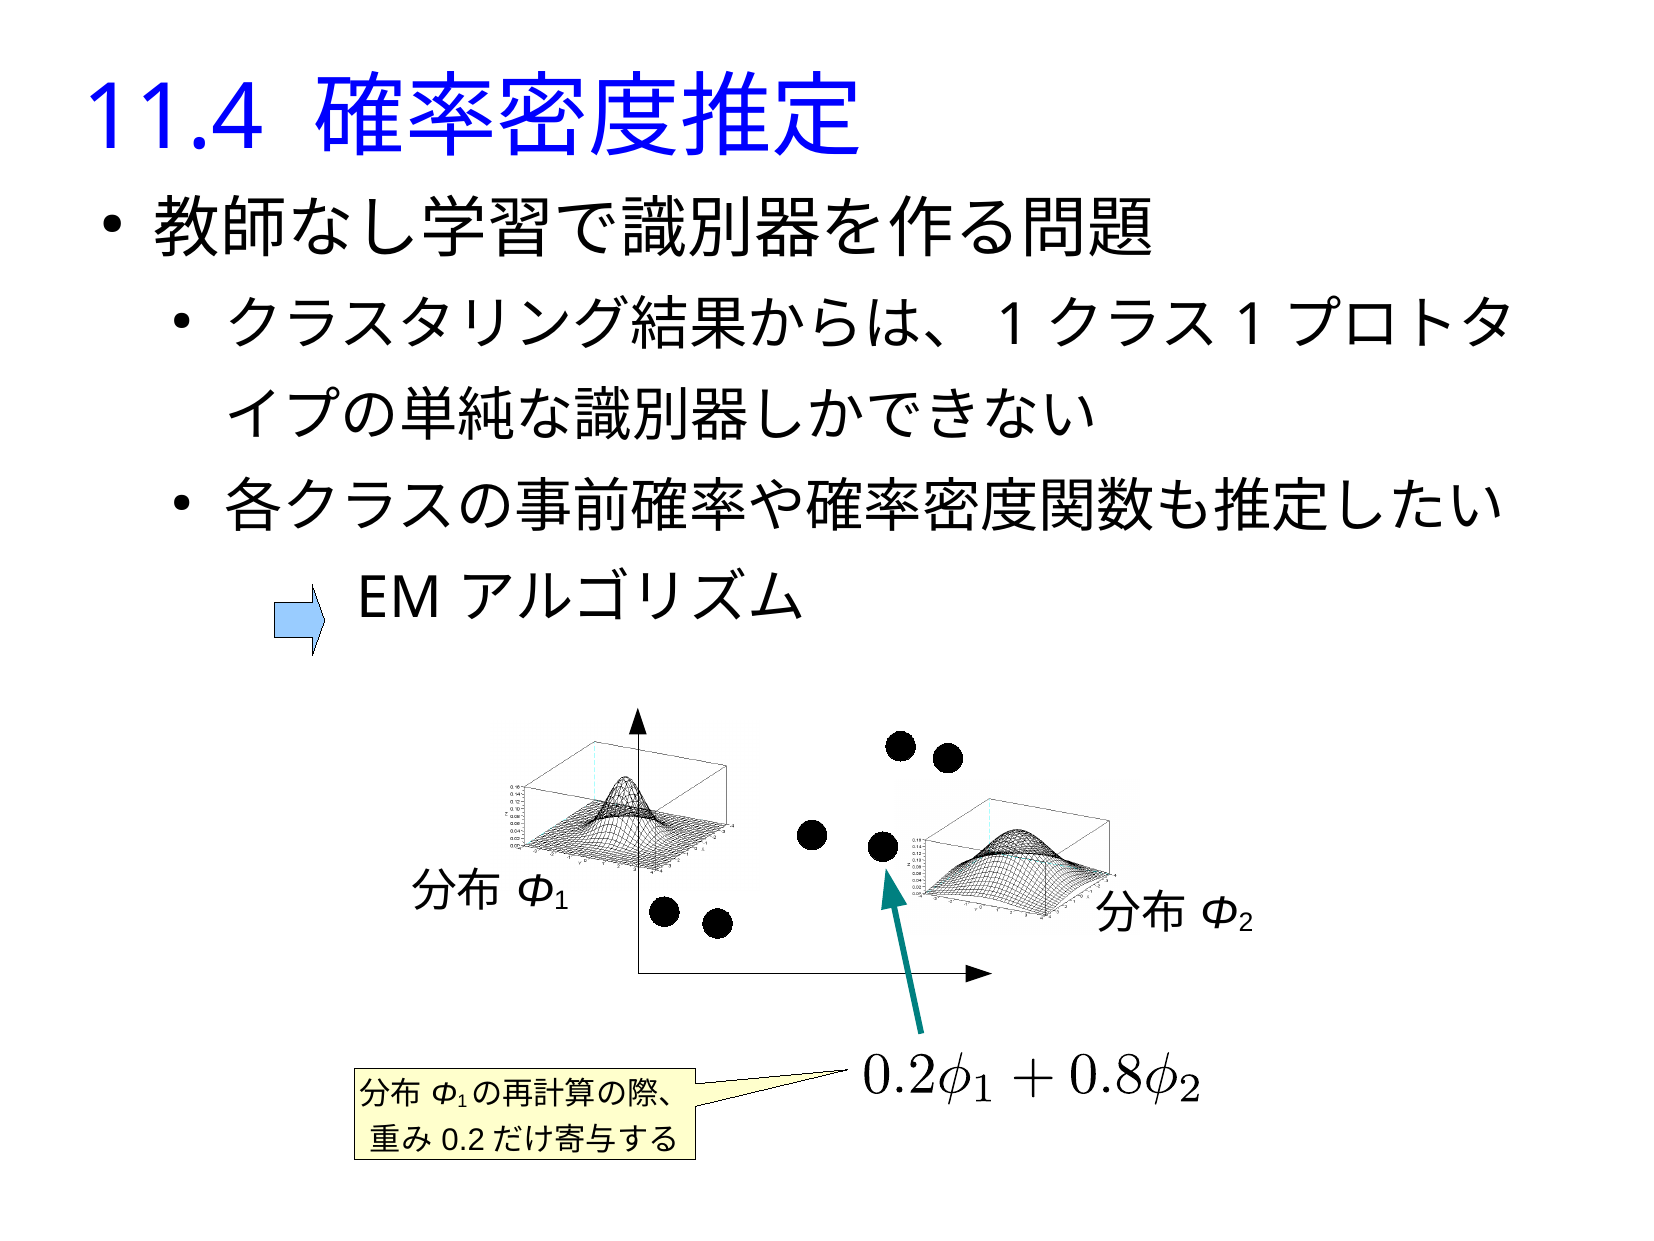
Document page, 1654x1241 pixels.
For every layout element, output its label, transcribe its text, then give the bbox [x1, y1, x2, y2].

text_box [702, 908, 733, 939]
picture [894, 779, 1140, 935]
text_box 分布Φ2 [1080, 868, 1292, 958]
text_box [868, 831, 898, 862]
list 教師なし学習で識別器を作る問題 クラスタリング結果からは、1クラス1プロトタイプの単純な識別器しかできない 各クラスの事前確率や確率密度関数も推定したい EMアルゴリズム [82, 166, 1571, 886]
text_box [885, 731, 916, 762]
text_box [274, 584, 325, 656]
text_box 分布Φ1 [396, 846, 605, 936]
text_box 分布Φ1の再計算の際、 重み0.2だけ寄与する [354, 1068, 848, 1160]
text_box [933, 743, 963, 773]
text_box [649, 896, 680, 927]
picture [490, 720, 638, 891]
picture [864, 1052, 1199, 1105]
text_box [797, 820, 827, 850]
title 11.4 確率密度推定 [82, 44, 1571, 166]
picture [639, 720, 760, 891]
